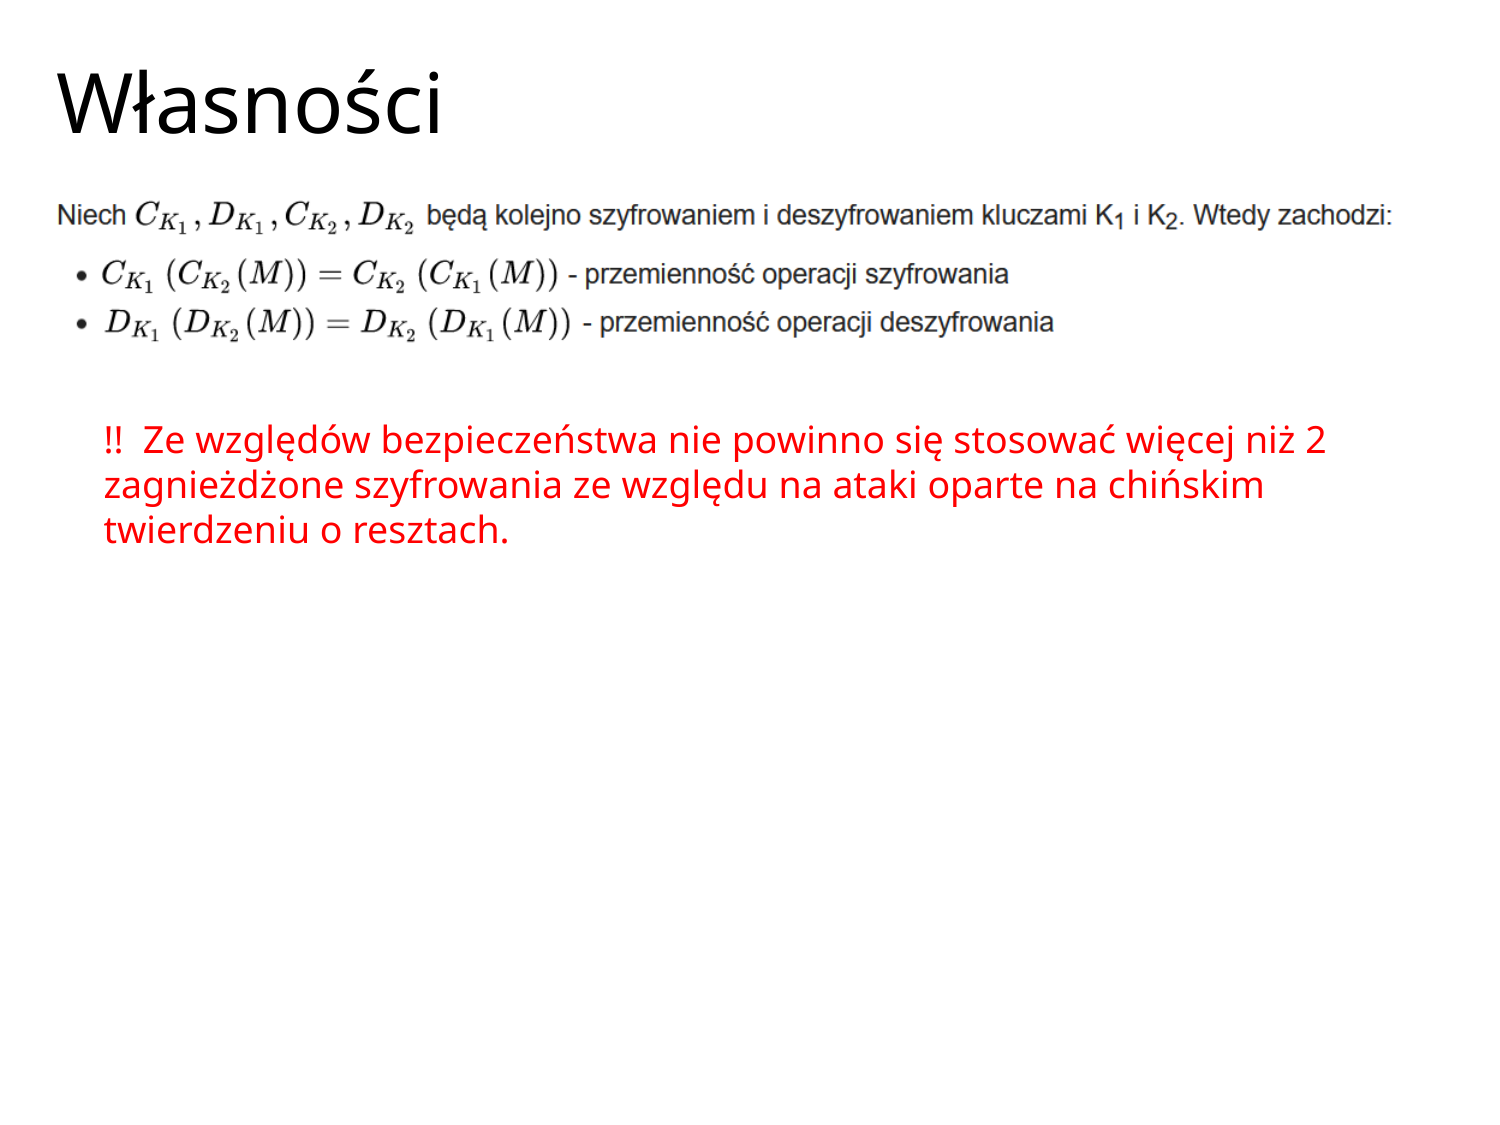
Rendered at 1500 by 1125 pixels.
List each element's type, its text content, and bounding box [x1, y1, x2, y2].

picture [29, 172, 1426, 362]
text_box Własności [41, 42, 691, 159]
text_box !! Ze względów bezpieczeństwa nie powinno się stosować więcej niż 2 zagnieżdżone szyfrowania ze względu na ataki oparte na chińskim twierdzeniu o resztach. [88, 408, 1388, 515]
